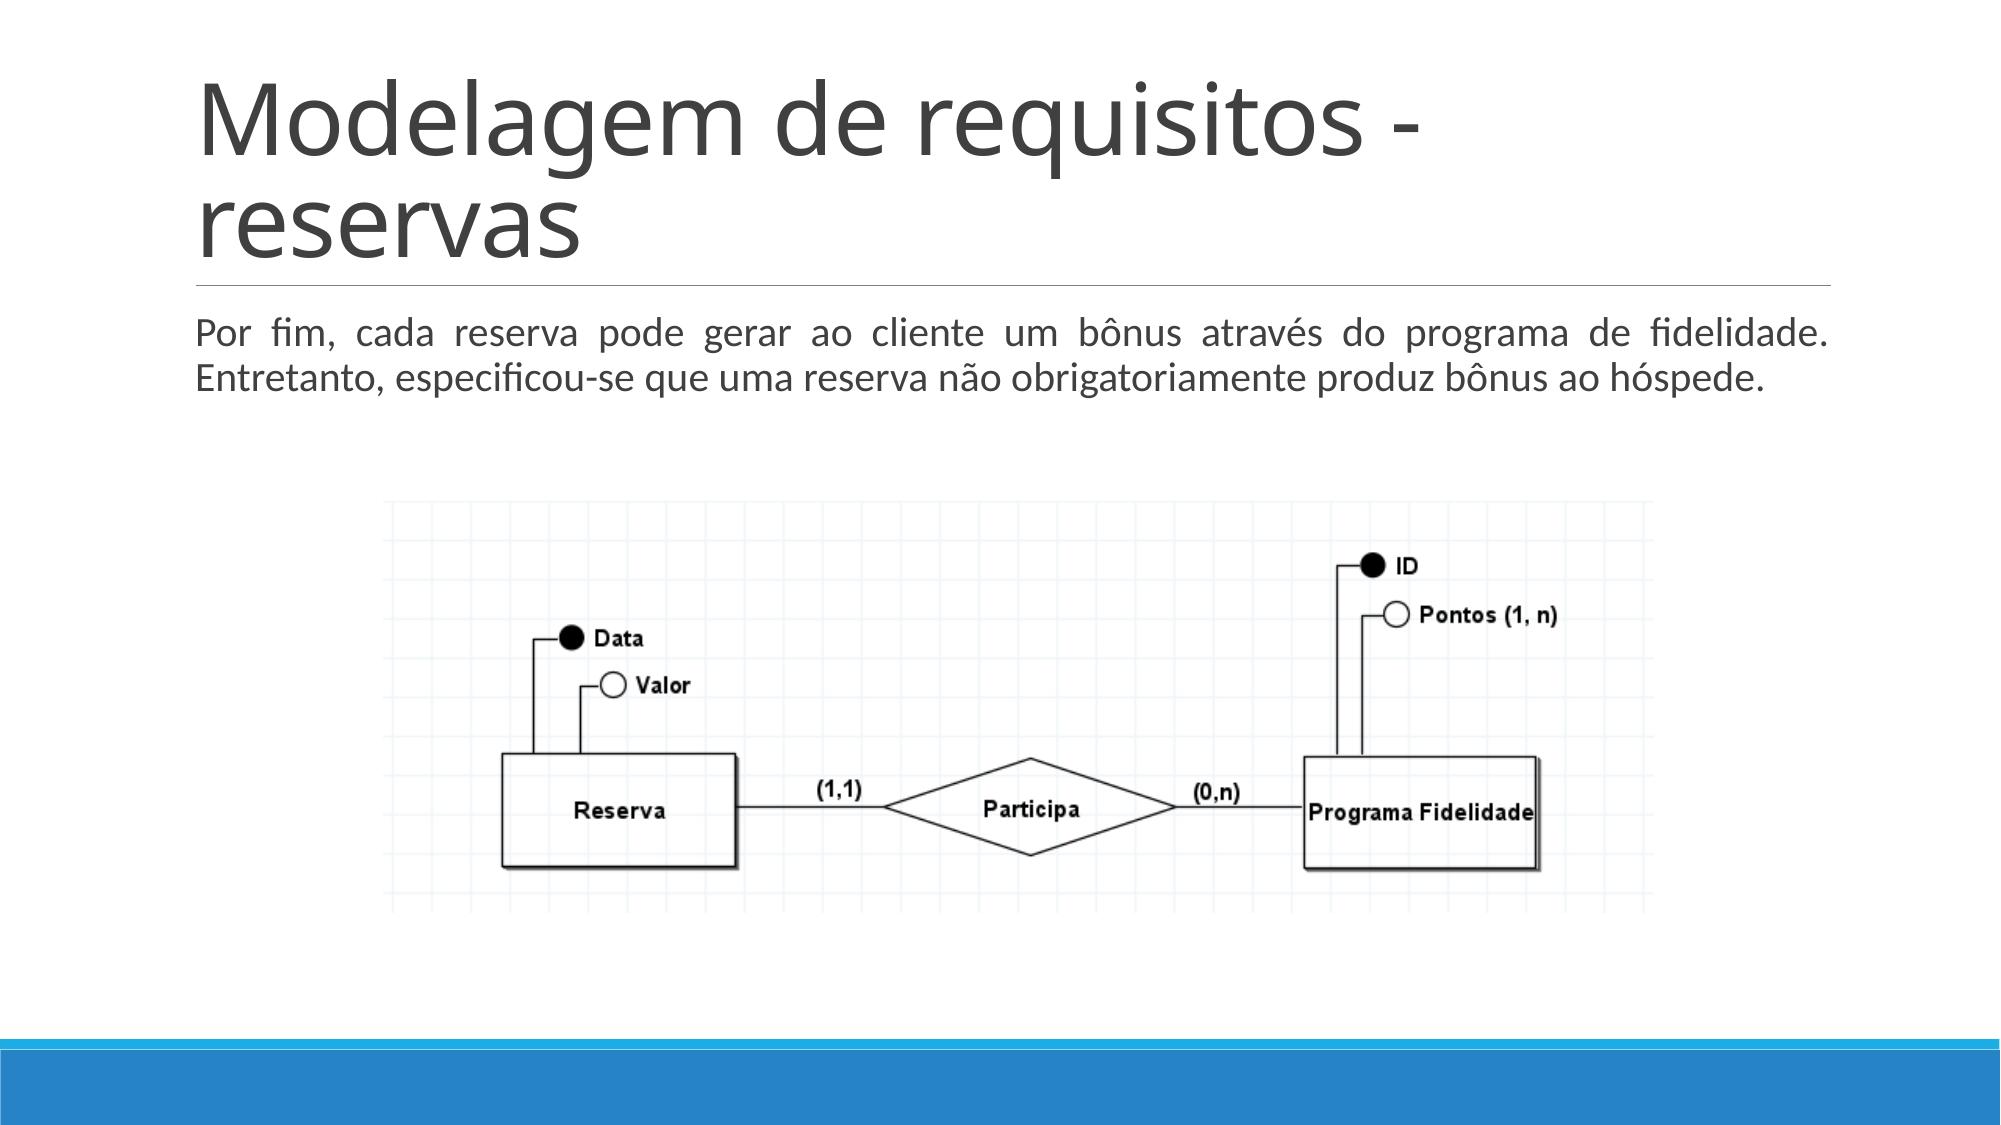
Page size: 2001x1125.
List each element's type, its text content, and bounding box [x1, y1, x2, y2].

title Modelagem de requisitos - reservas [180, 47, 1830, 285]
picture [383, 501, 1654, 913]
list Por fim, cada reserva pode gerar ao cliente um bônus através do programa de fidelidade. Entretanto, especificou-se que uma reserva não obrigatoriamente produz bônus ao hóspede. [180, 302, 1830, 963]
